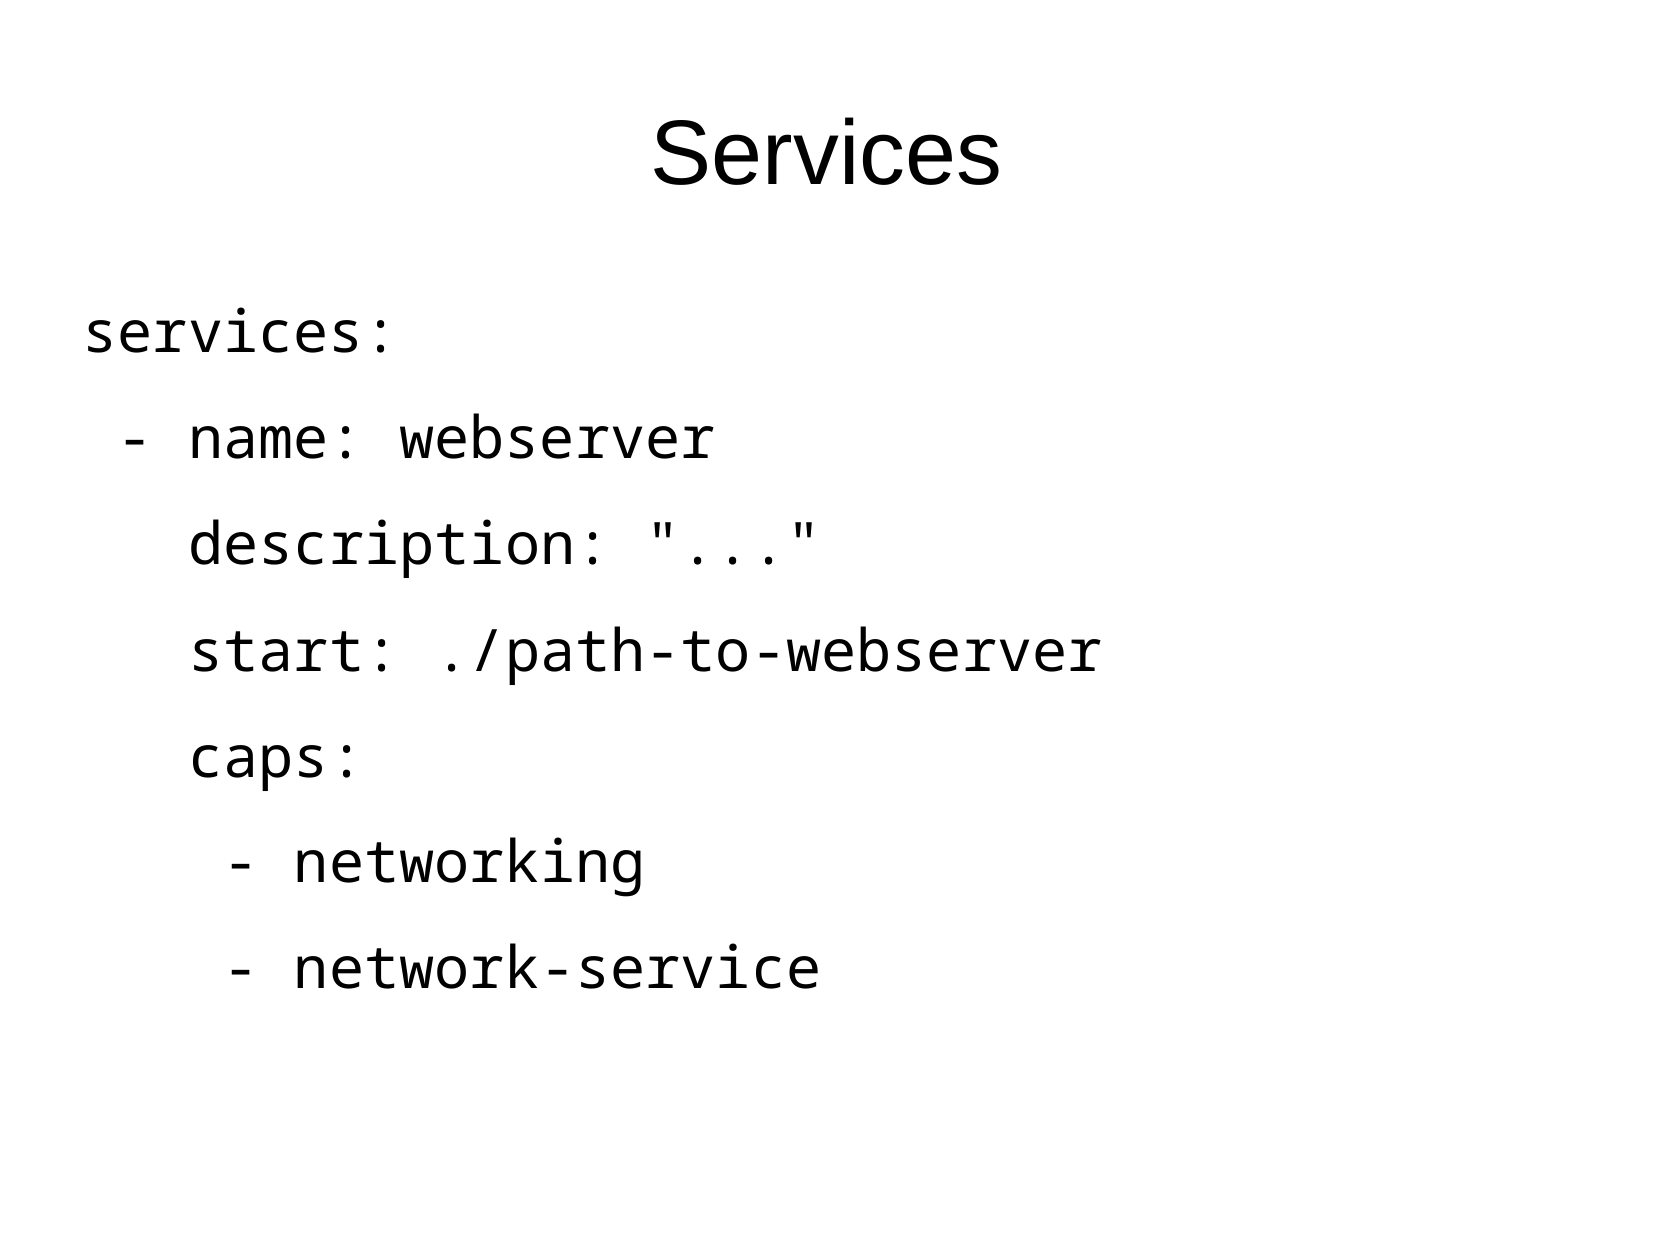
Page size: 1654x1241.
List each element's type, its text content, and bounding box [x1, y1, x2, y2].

list services: - name: webserver description: "..." start: ./path-to-webserver caps: - networking - network-service [82, 290, 1571, 1010]
title Services [82, 49, 1571, 257]
